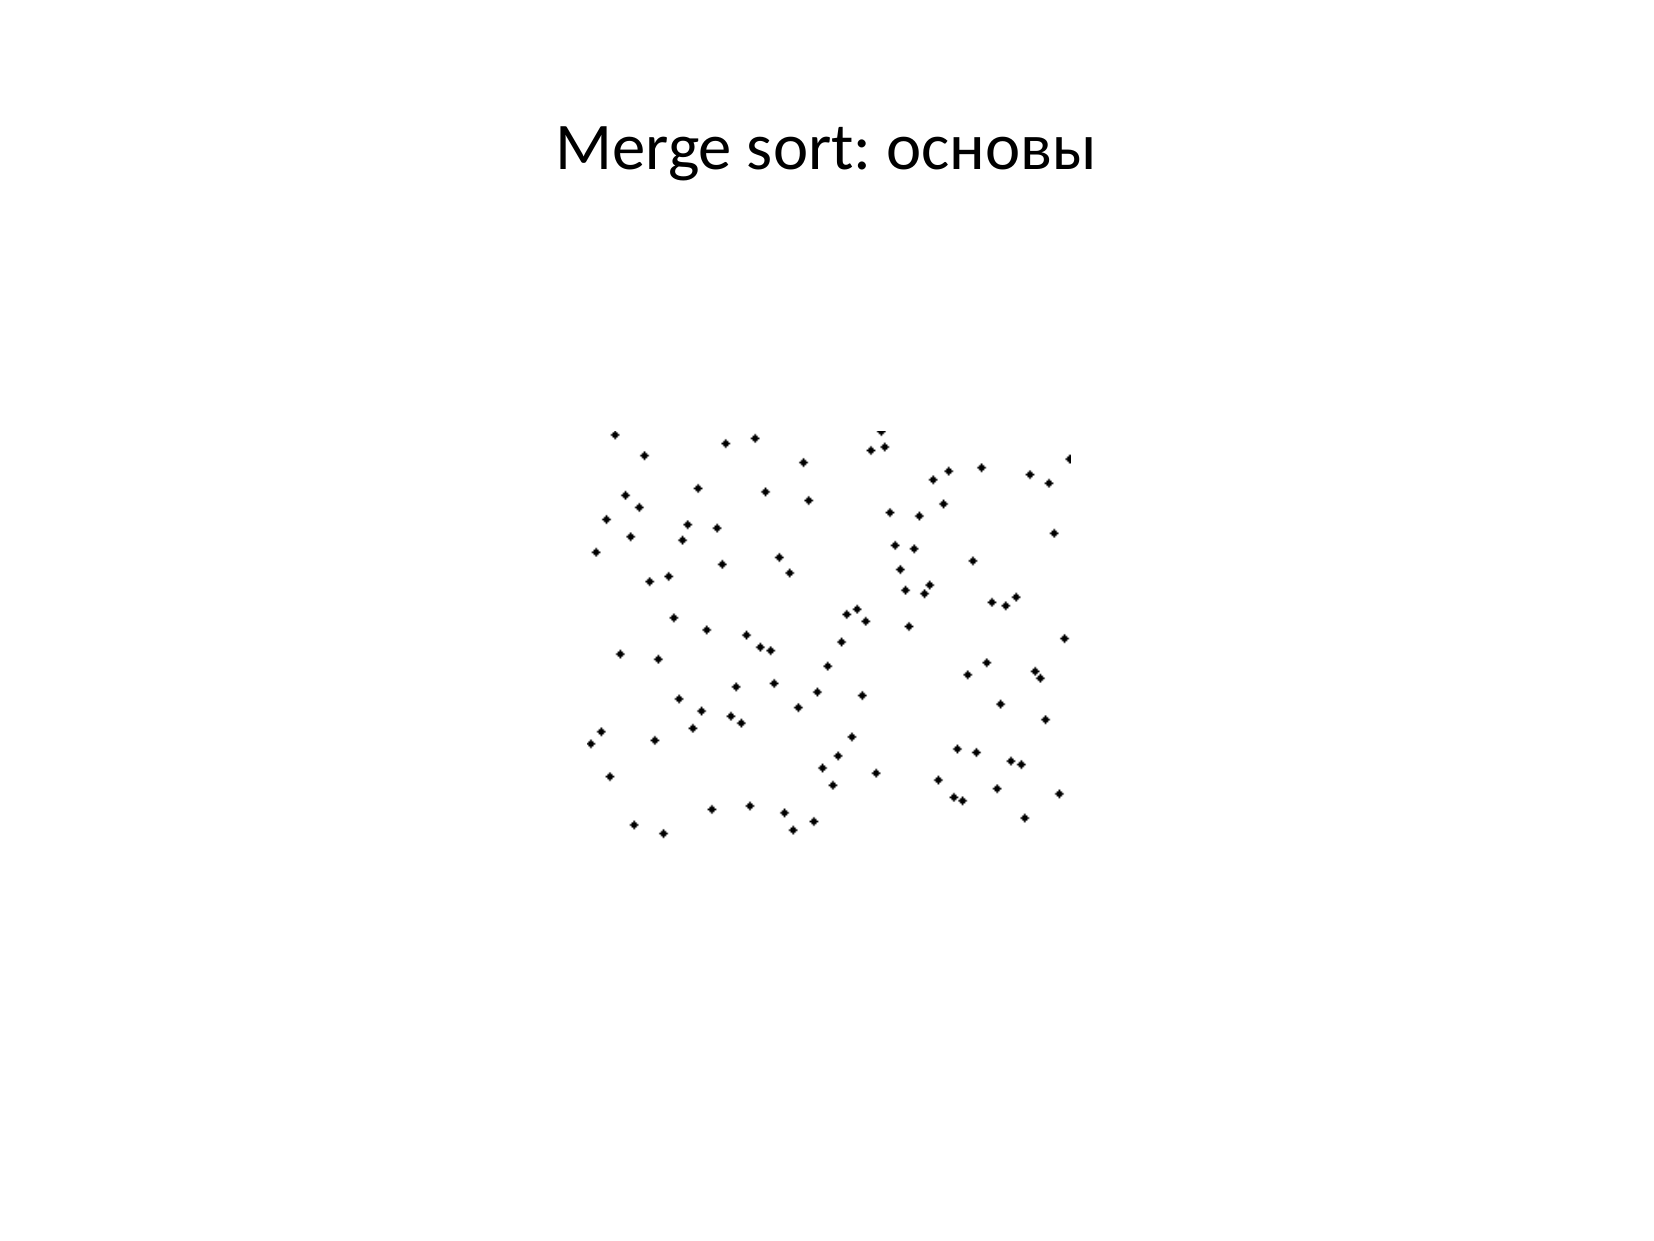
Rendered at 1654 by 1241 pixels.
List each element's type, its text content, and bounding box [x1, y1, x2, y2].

title Merge sort: основы [82, 49, 1571, 257]
picture [587, 431, 1071, 840]
